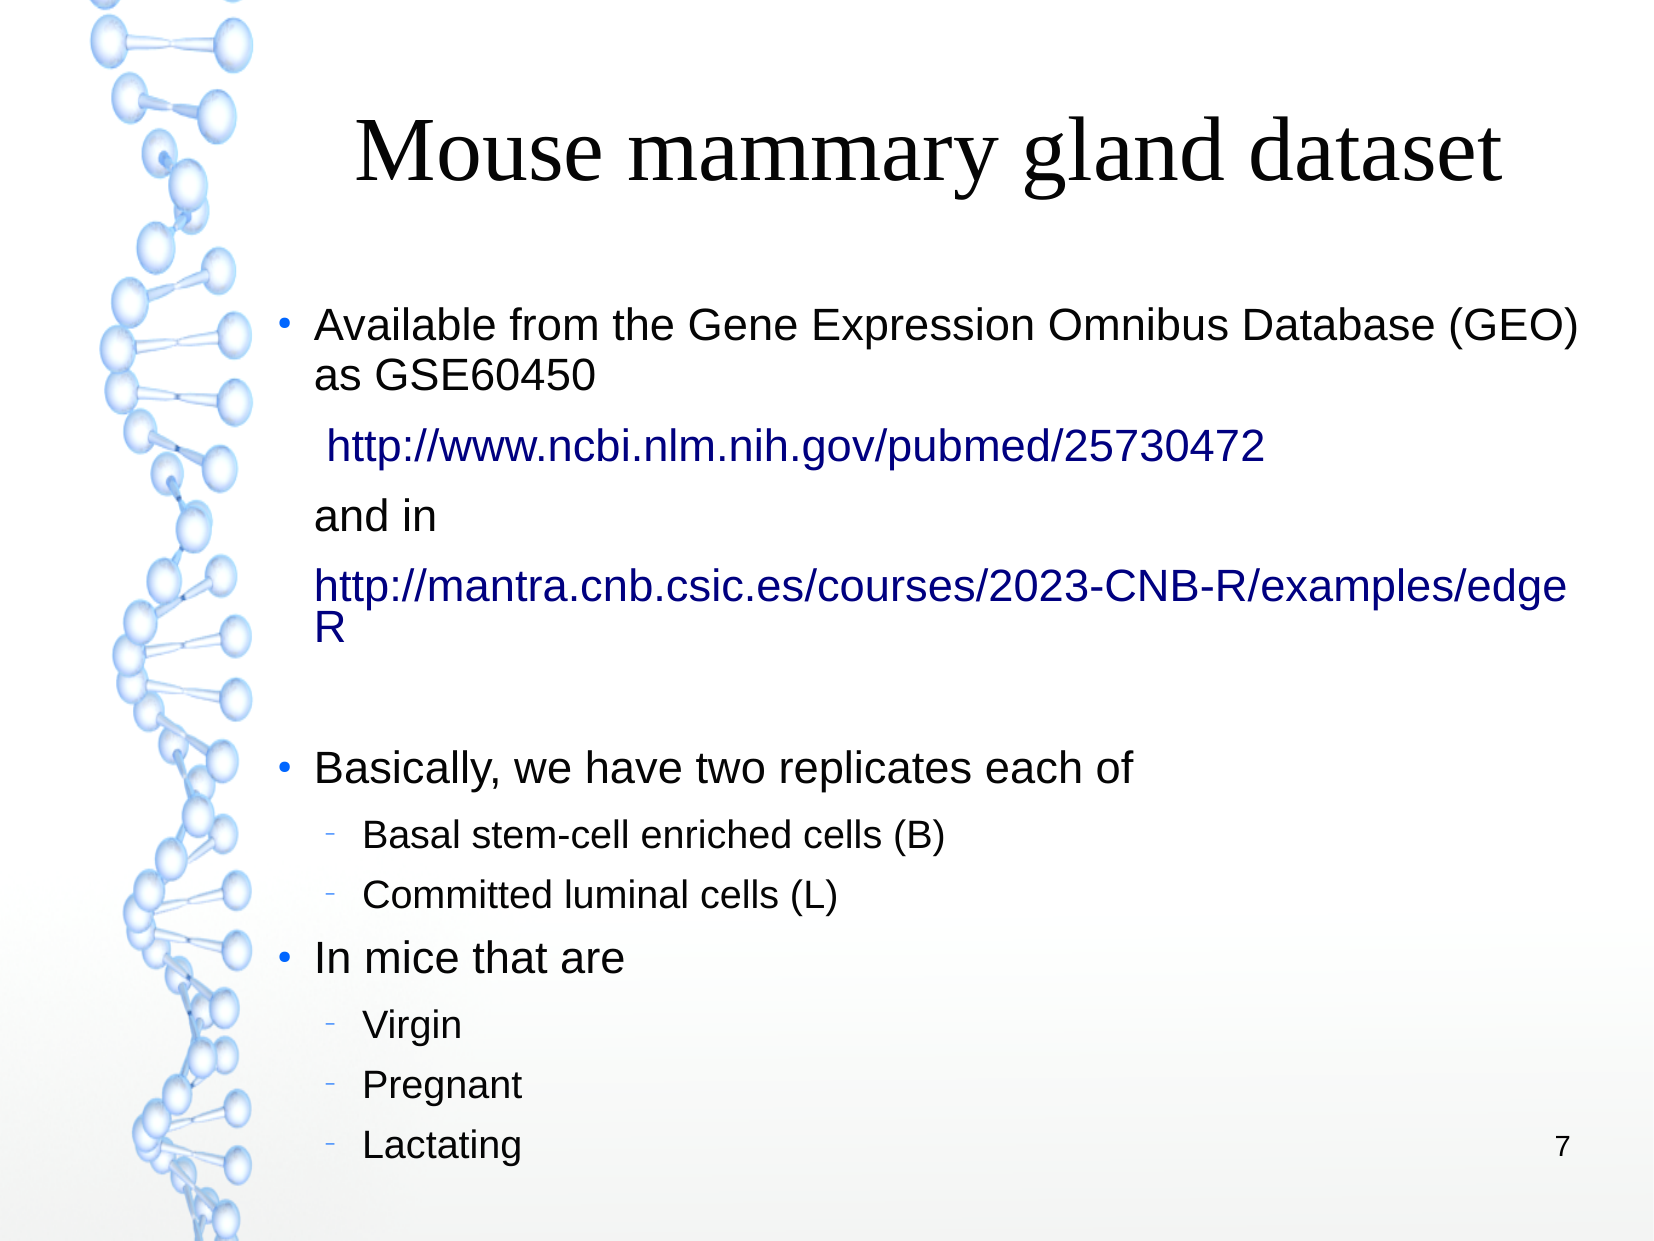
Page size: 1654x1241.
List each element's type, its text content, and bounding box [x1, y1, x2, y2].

picture [0, 0, 1654, 1241]
list Available from the Gene Expression Omnibus Database (GEO) as GSE60450 http://www.ncbi.nlm.nih.gov/pubmed/25730472 and in http://mantra.cnb.csic.es/courses/2023-CNB-R/examples/edgeR Basically, we have two replicates each of Basal stem-cell enriched cells (B) Committed luminal cells (L) In mice that are Virgin Pregnant Lactating [265, 299, 1595, 1141]
title Mouse mammary gland dataset [265, 47, 1595, 252]
